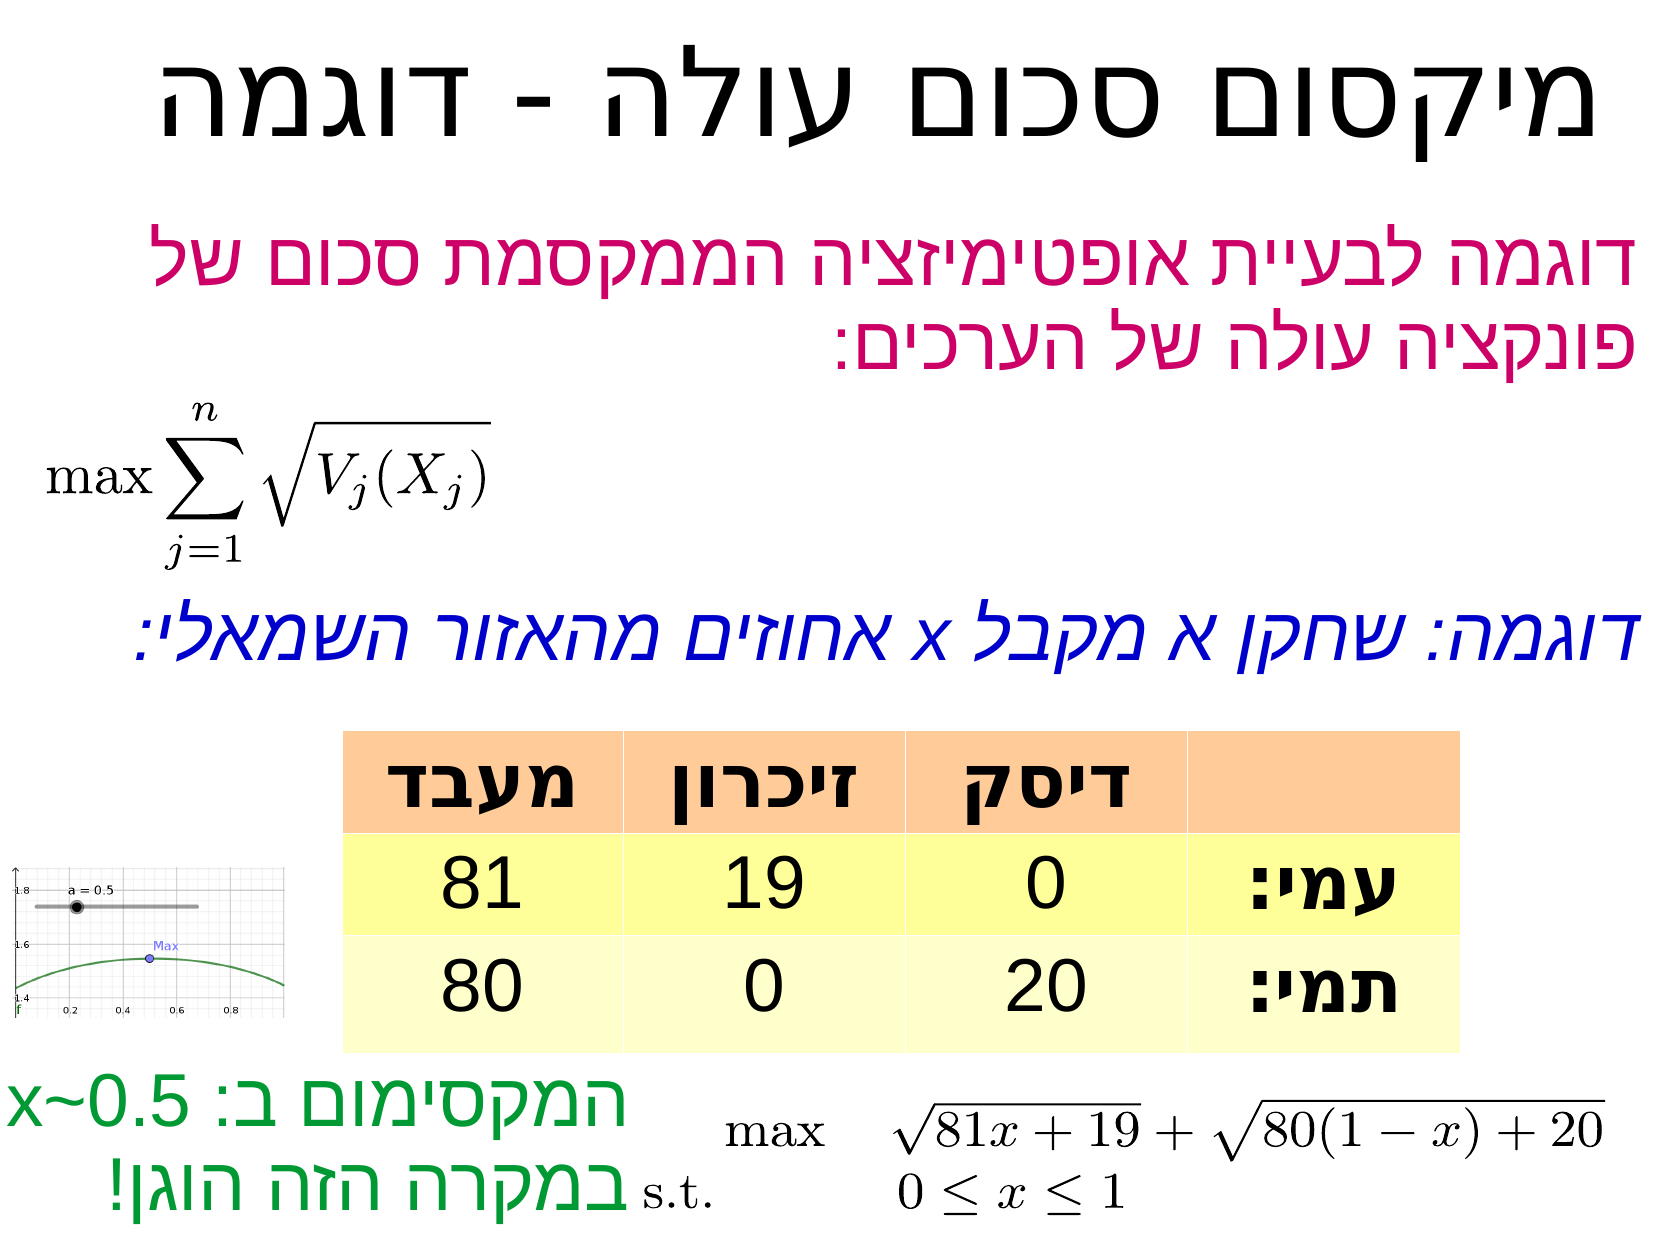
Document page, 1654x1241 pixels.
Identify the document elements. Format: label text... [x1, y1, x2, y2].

table_cell 80 [343, 936, 623, 1051]
table_cell 0 [906, 834, 1187, 935]
text_box דוגמה: שחקן א מקבל x אחוזים מהאזור השמאלי: [0, 585, 1654, 722]
table_cell 0 [624, 936, 905, 1053]
table_cell 19 [624, 834, 905, 935]
table_cell 81 [343, 834, 623, 935]
text_box [646, 1099, 1606, 1216]
picture [12, 867, 285, 1018]
text_box דוגמה לבעיית אופטימיזציה הממקסמת סכום של פונקציה עולה של הערכים: [0, 210, 1654, 501]
table_header [1188, 731, 1460, 833]
title מיקסום סכום עולה - דוגמה [30, 7, 1654, 166]
table_cell 20 [906, 936, 1187, 1053]
table_header דיסק [906, 731, 1187, 833]
text_box [45, 402, 491, 571]
table_cell עמי: [1188, 834, 1460, 935]
table_cell תמי: [1188, 936, 1460, 1053]
table_header מעבד [343, 731, 623, 833]
text_box המקסימום ב: x~0.5 – במקרה הזה הוגן! [0, 1051, 646, 1241]
table_header זיכרון [624, 731, 905, 833]
